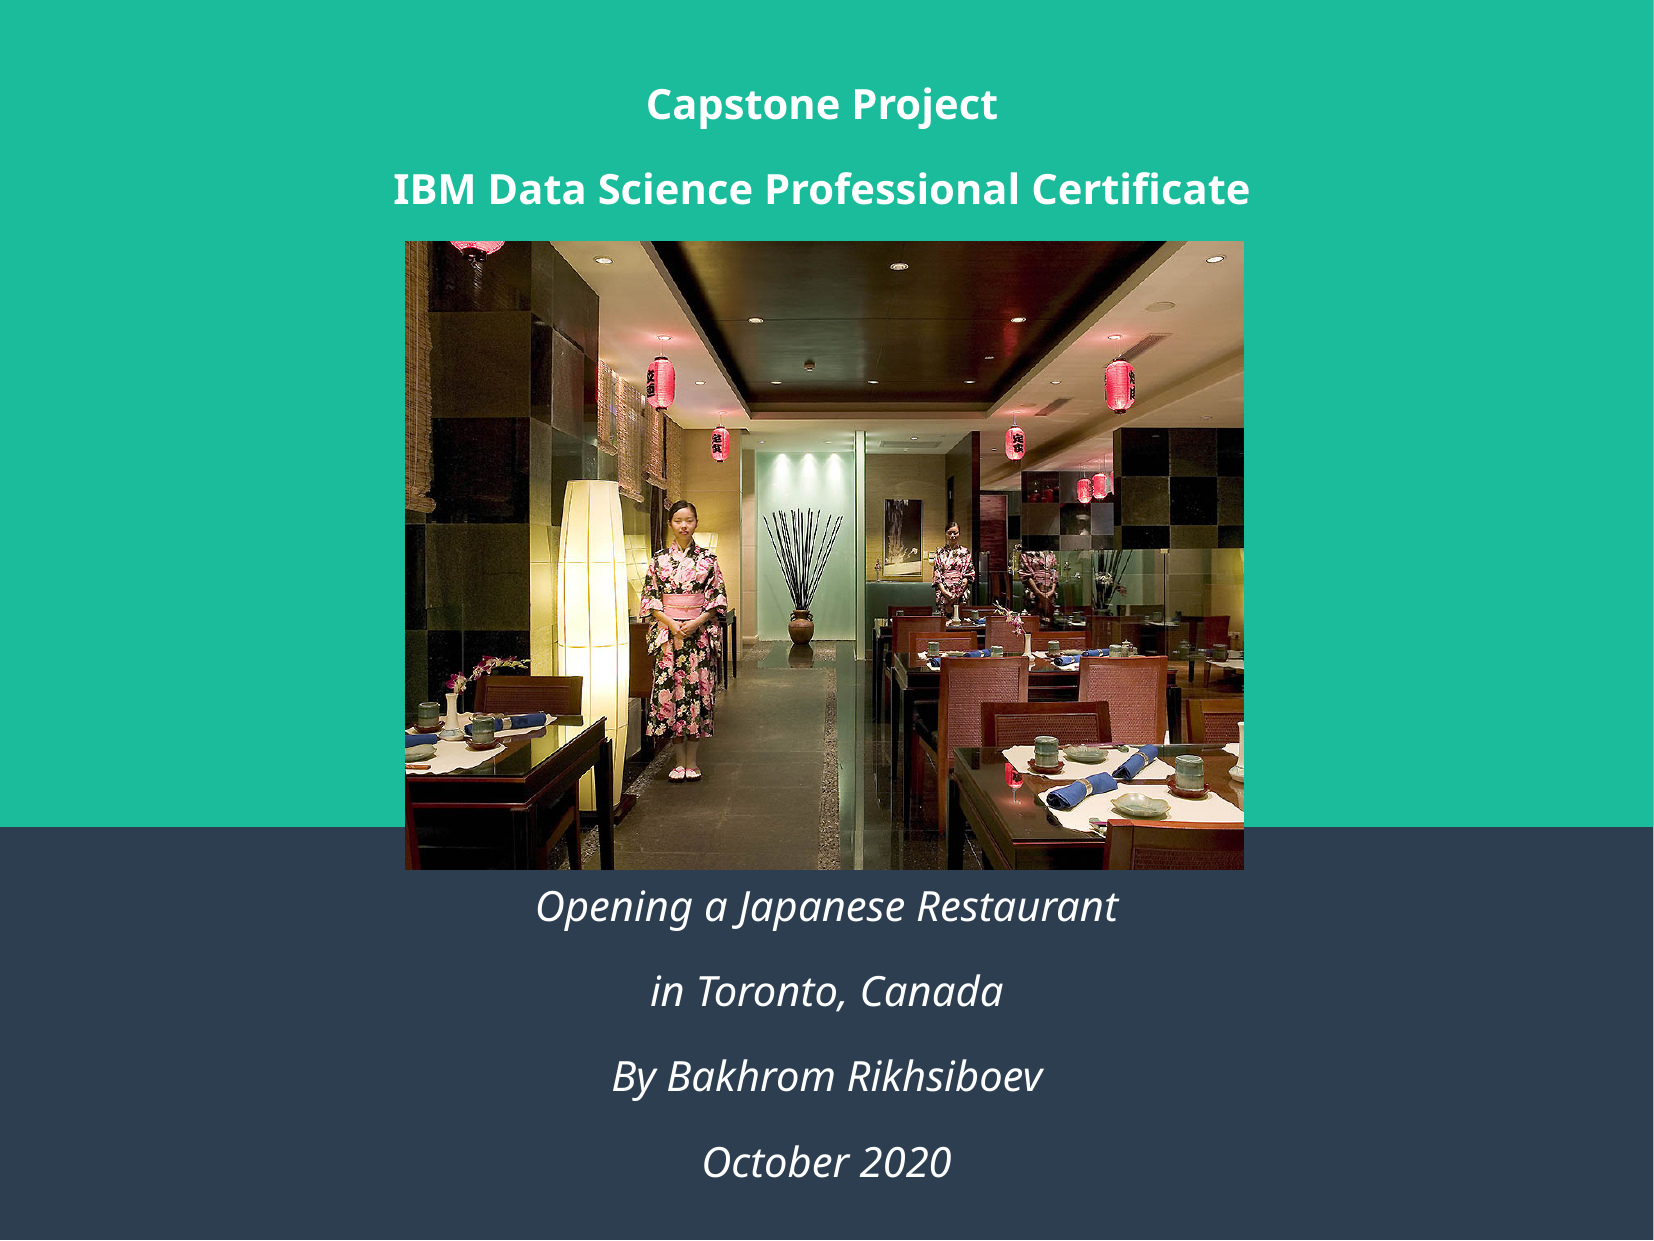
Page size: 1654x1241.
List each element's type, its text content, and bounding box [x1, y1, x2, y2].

picture [405, 241, 1244, 871]
subtitle Opening a Japanese Restaurant in Toronto, Canada By Bakhrom Rikhsiboev October 2020 [59, 856, 1595, 1182]
title Capstone Project IBM Data Science Professional Certificate [54, 52, 1591, 211]
